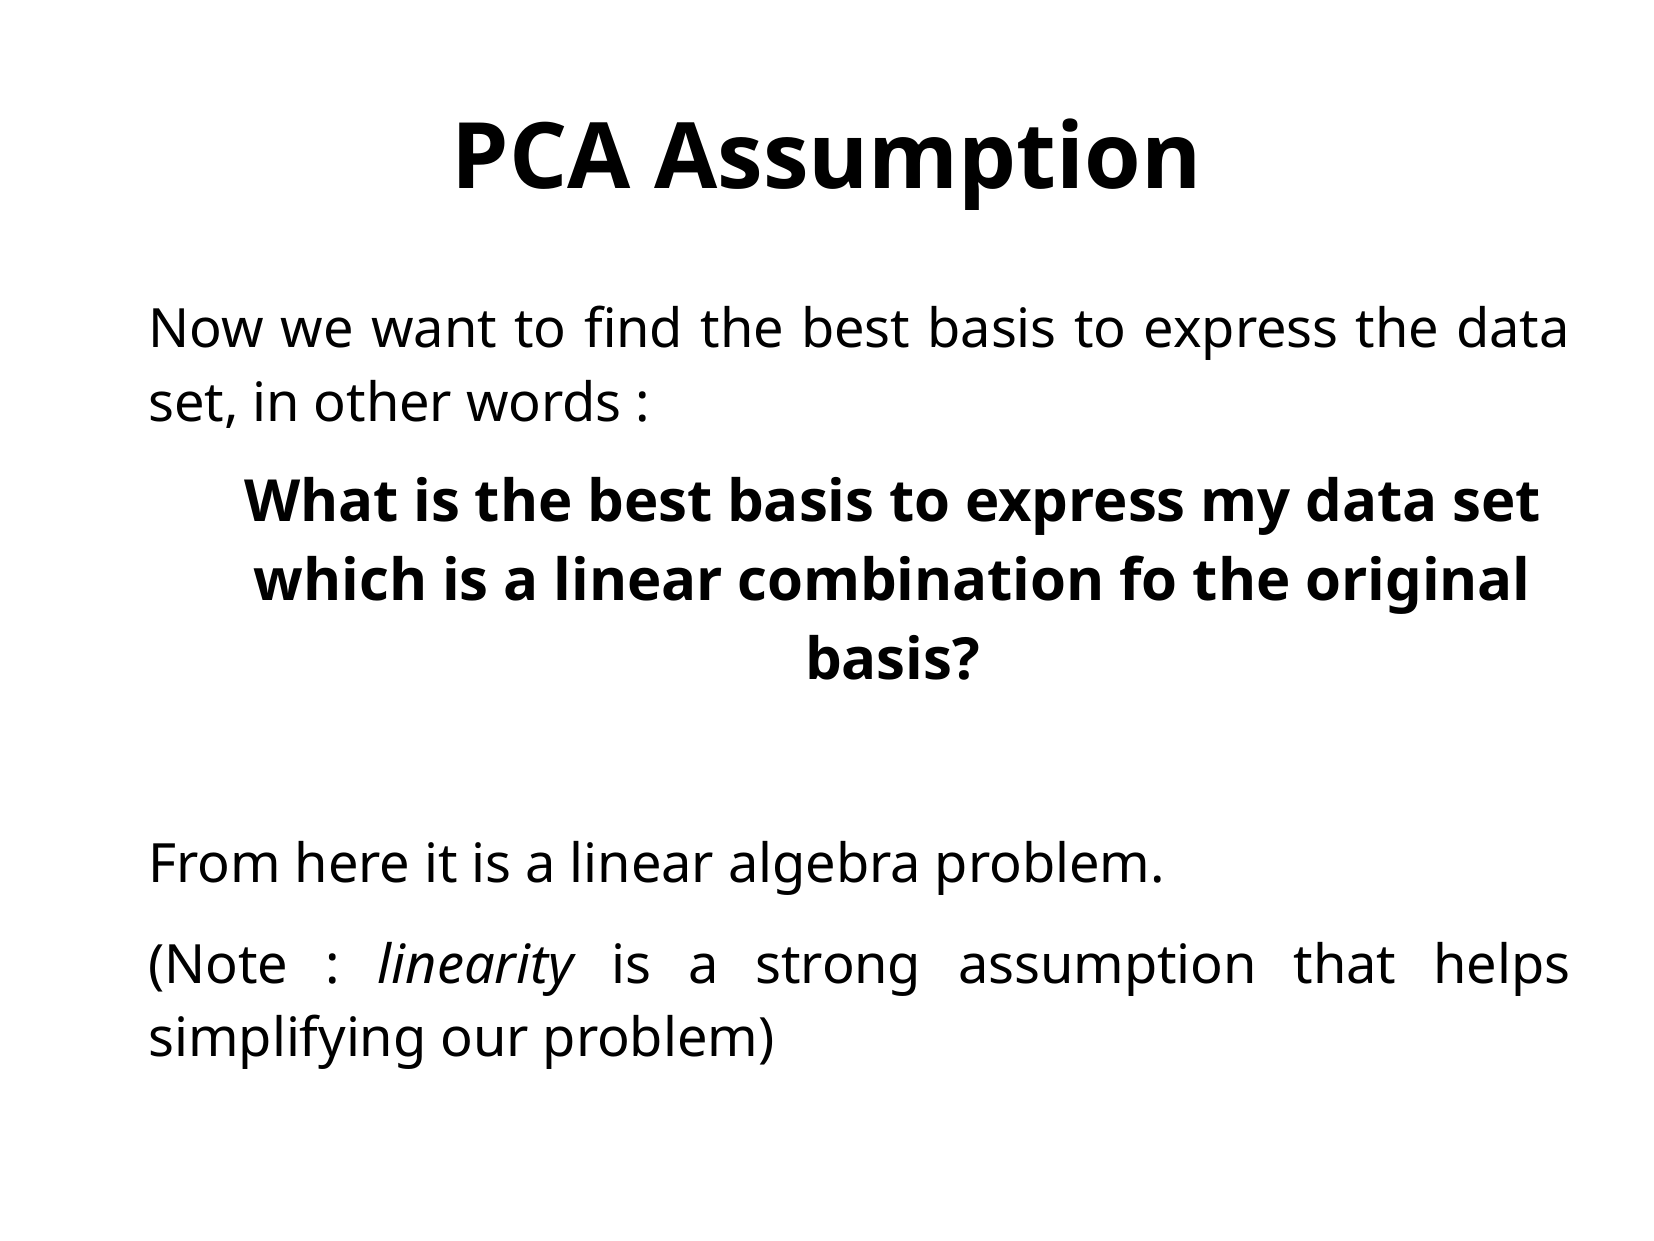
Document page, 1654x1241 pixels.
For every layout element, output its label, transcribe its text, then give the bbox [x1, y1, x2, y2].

list Now we want to find the best basis to express the data set, in other words : What is the best basis to express my data set which is a linear combination fo the original basis? From here it is a linear algebra problem. (Note : linearity is a strong assumption that helps simplifying our problem) [82, 290, 1571, 1081]
title PCA Assumption [82, 49, 1571, 257]
